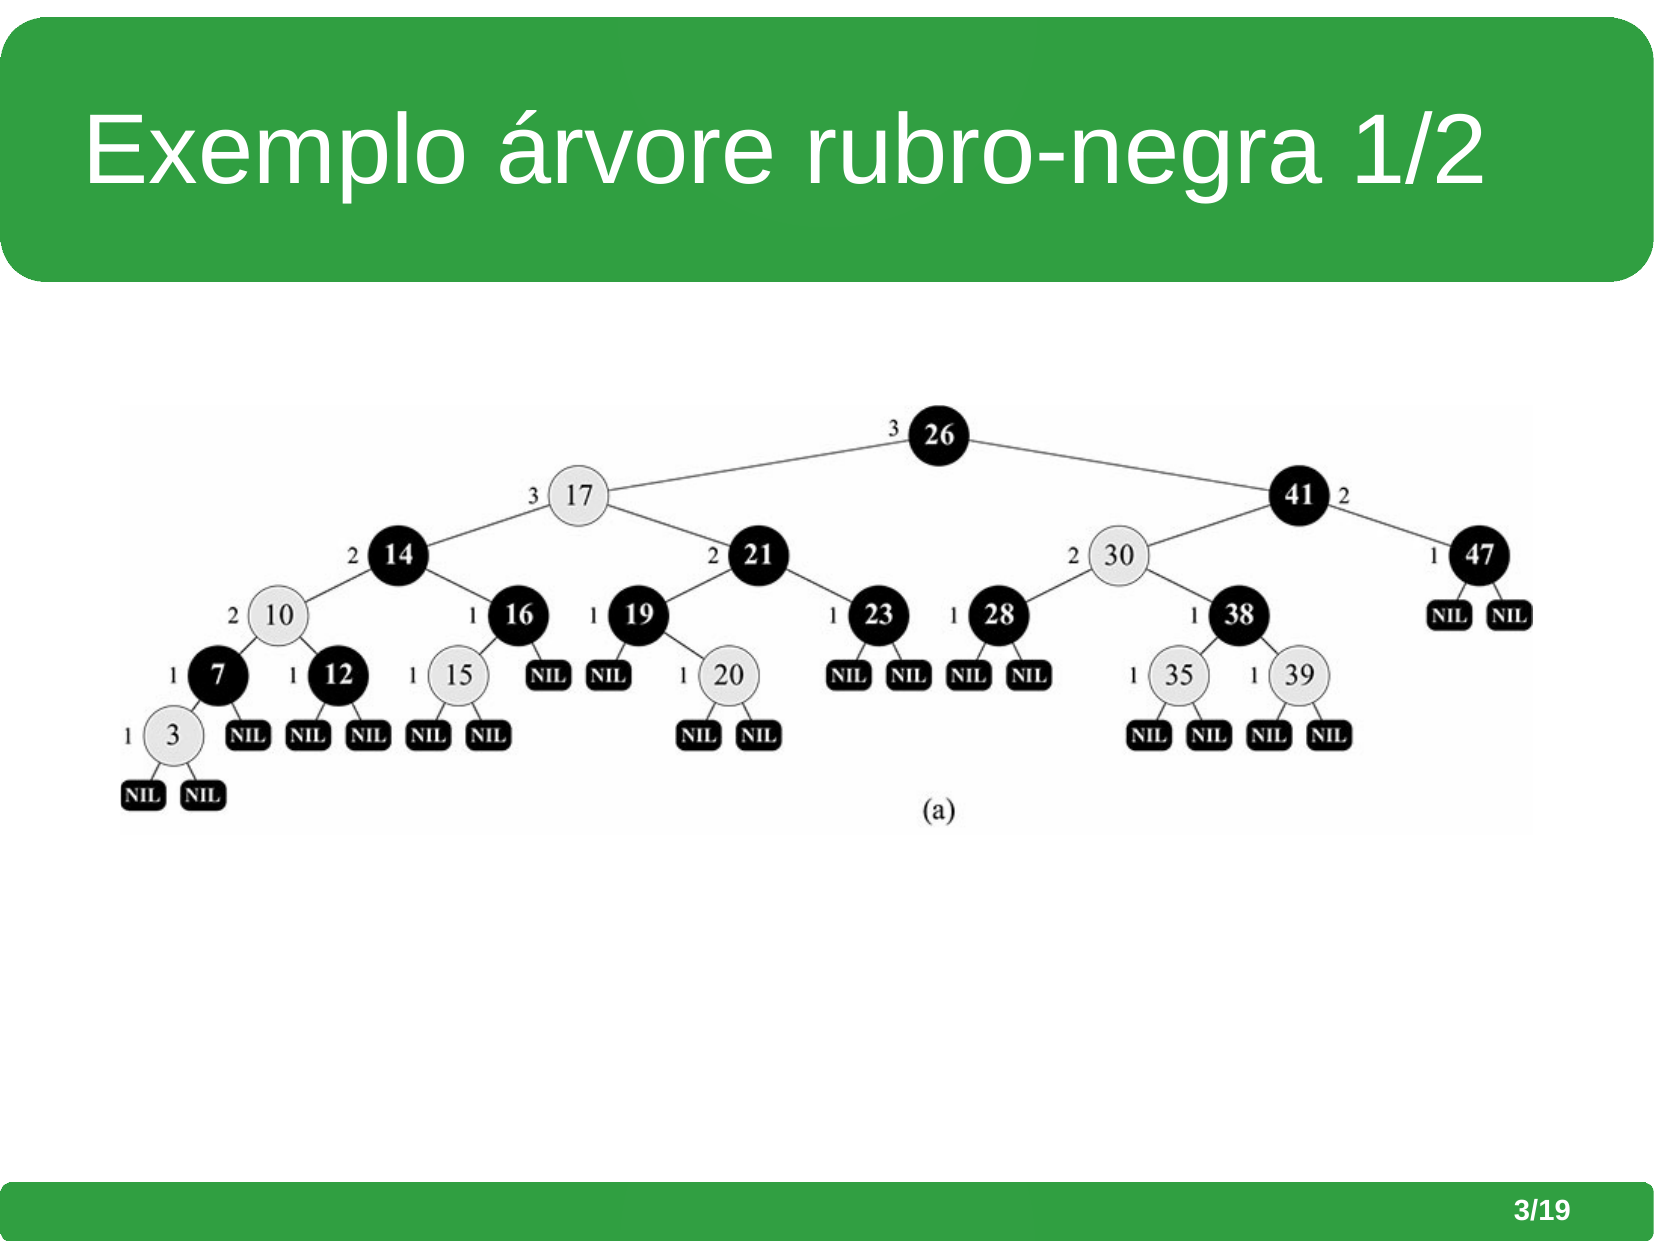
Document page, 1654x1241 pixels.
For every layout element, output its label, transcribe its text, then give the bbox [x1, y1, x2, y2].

title Exemplo árvore rubro-negra 1/2 [82, 47, 1571, 252]
picture [120, 405, 1533, 835]
